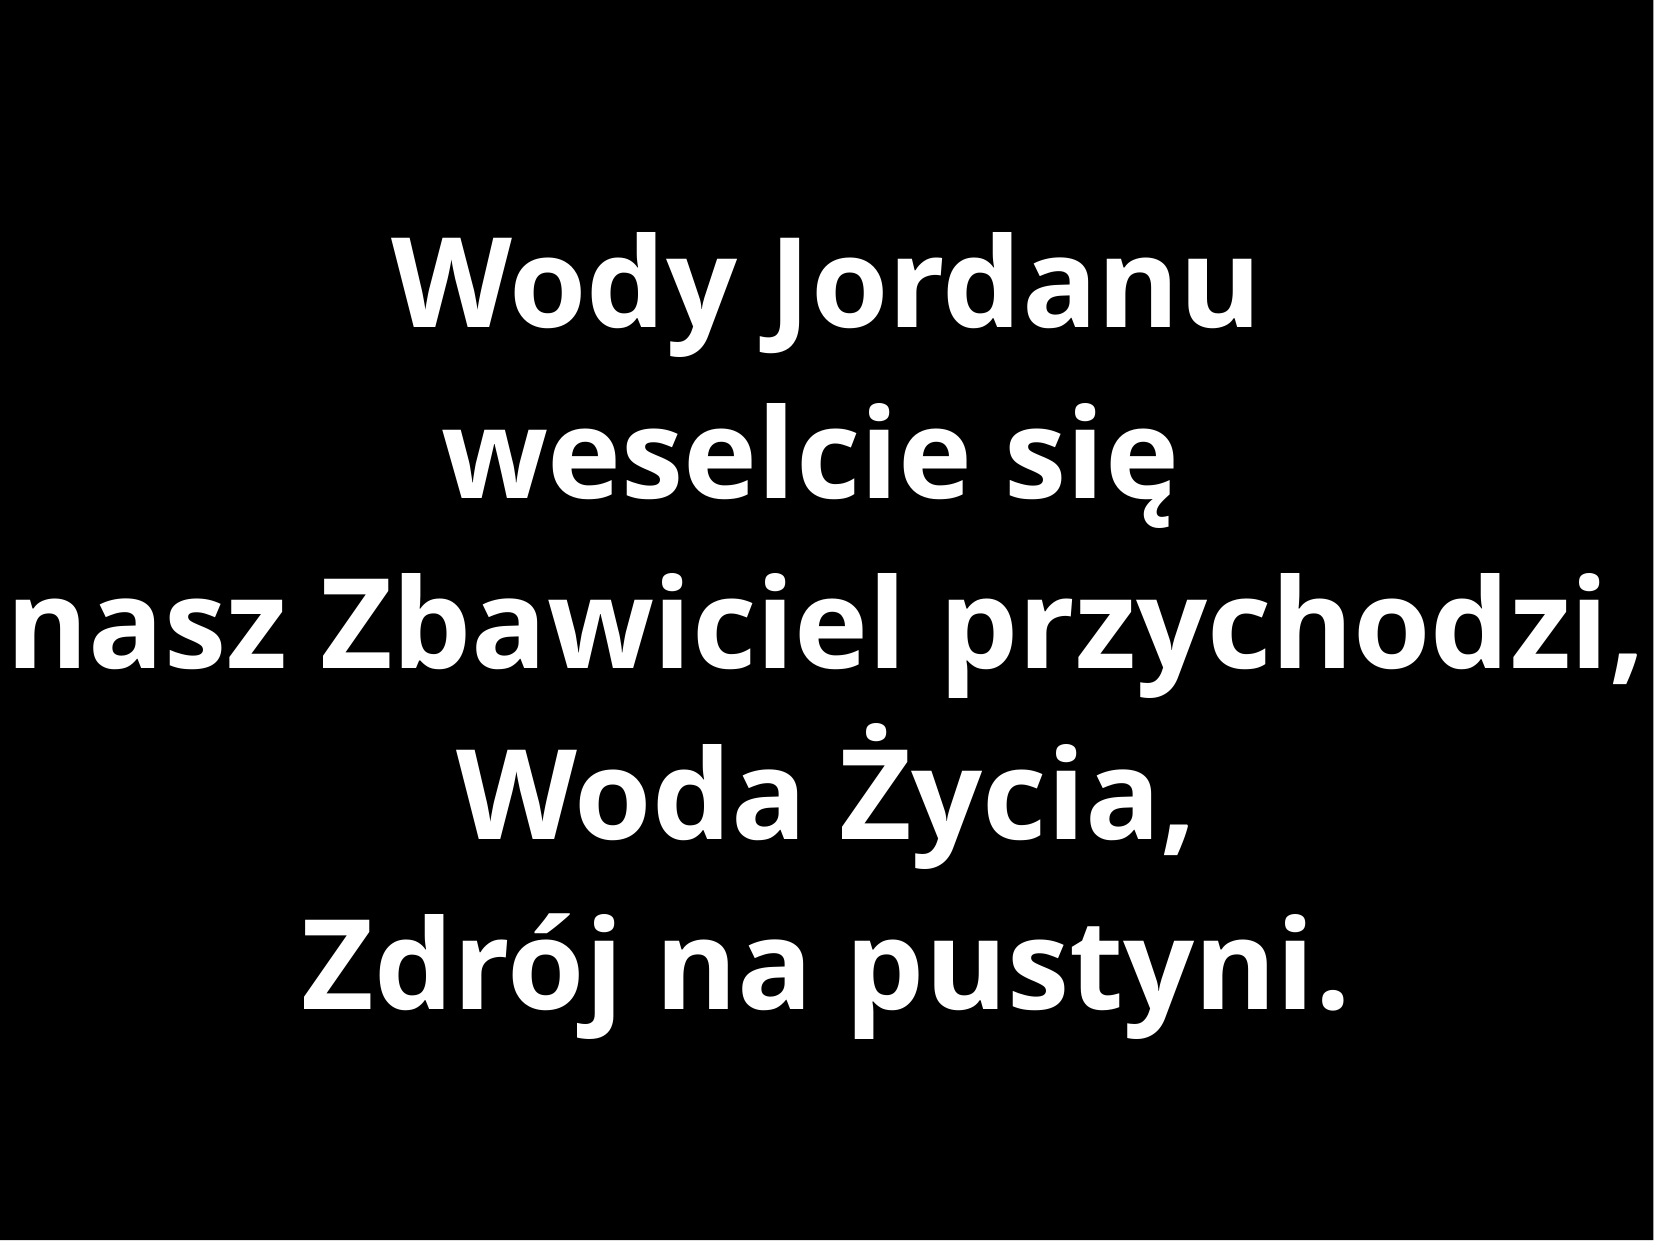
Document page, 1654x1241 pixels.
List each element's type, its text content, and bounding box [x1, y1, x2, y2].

title Wody Jordanu weselcie się nasz Zbawiciel przychodzi, Woda Życia, Zdrój na pustyni. [0, 0, 1654, 1241]
